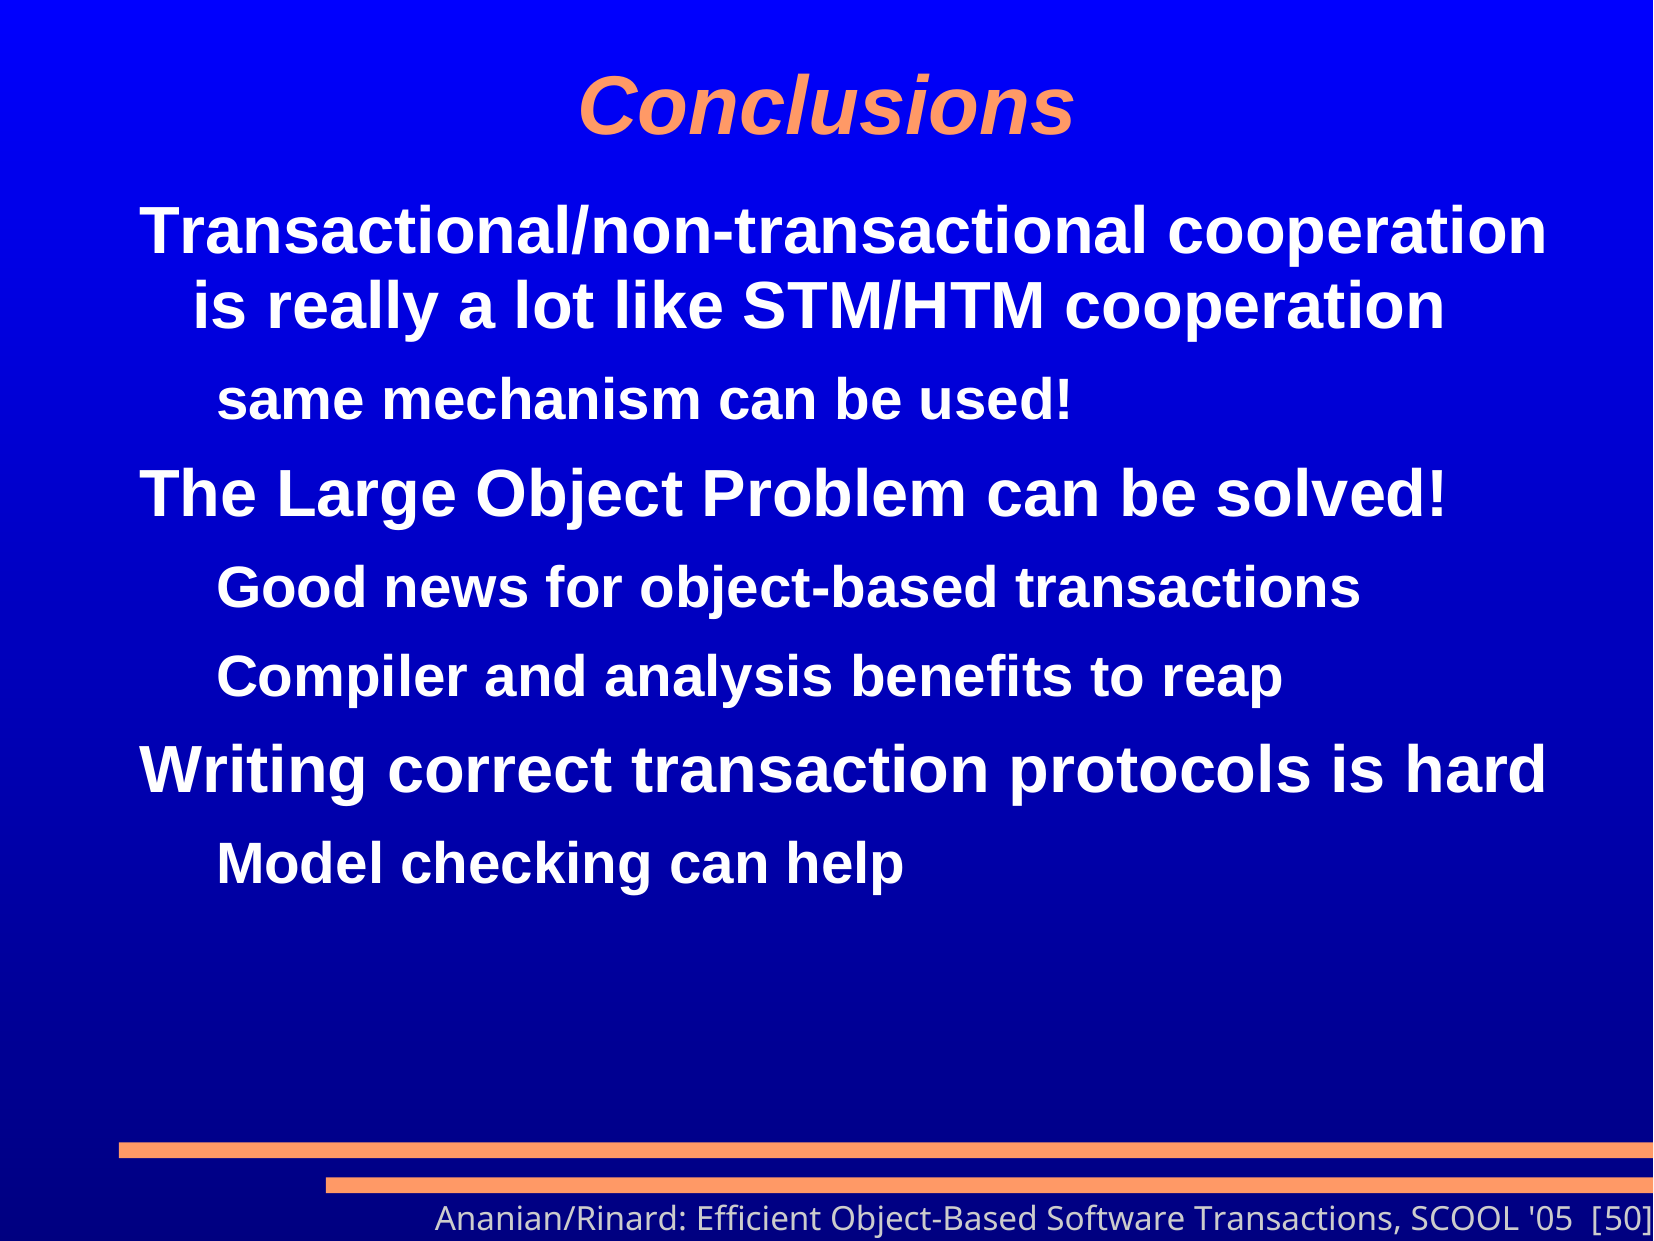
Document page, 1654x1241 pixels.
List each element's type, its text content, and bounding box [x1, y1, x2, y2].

title Conclusions [121, 18, 1534, 193]
list Transactional/non-transactional cooperation is really a lot like STM/HTM cooperation same mechanism can be used! The Large Object Problem can be solved! Good news for object-based transactions Compiler and analysis benefits to reap Writing correct transaction protocols is hard Model checking can help [121, 193, 1561, 1133]
